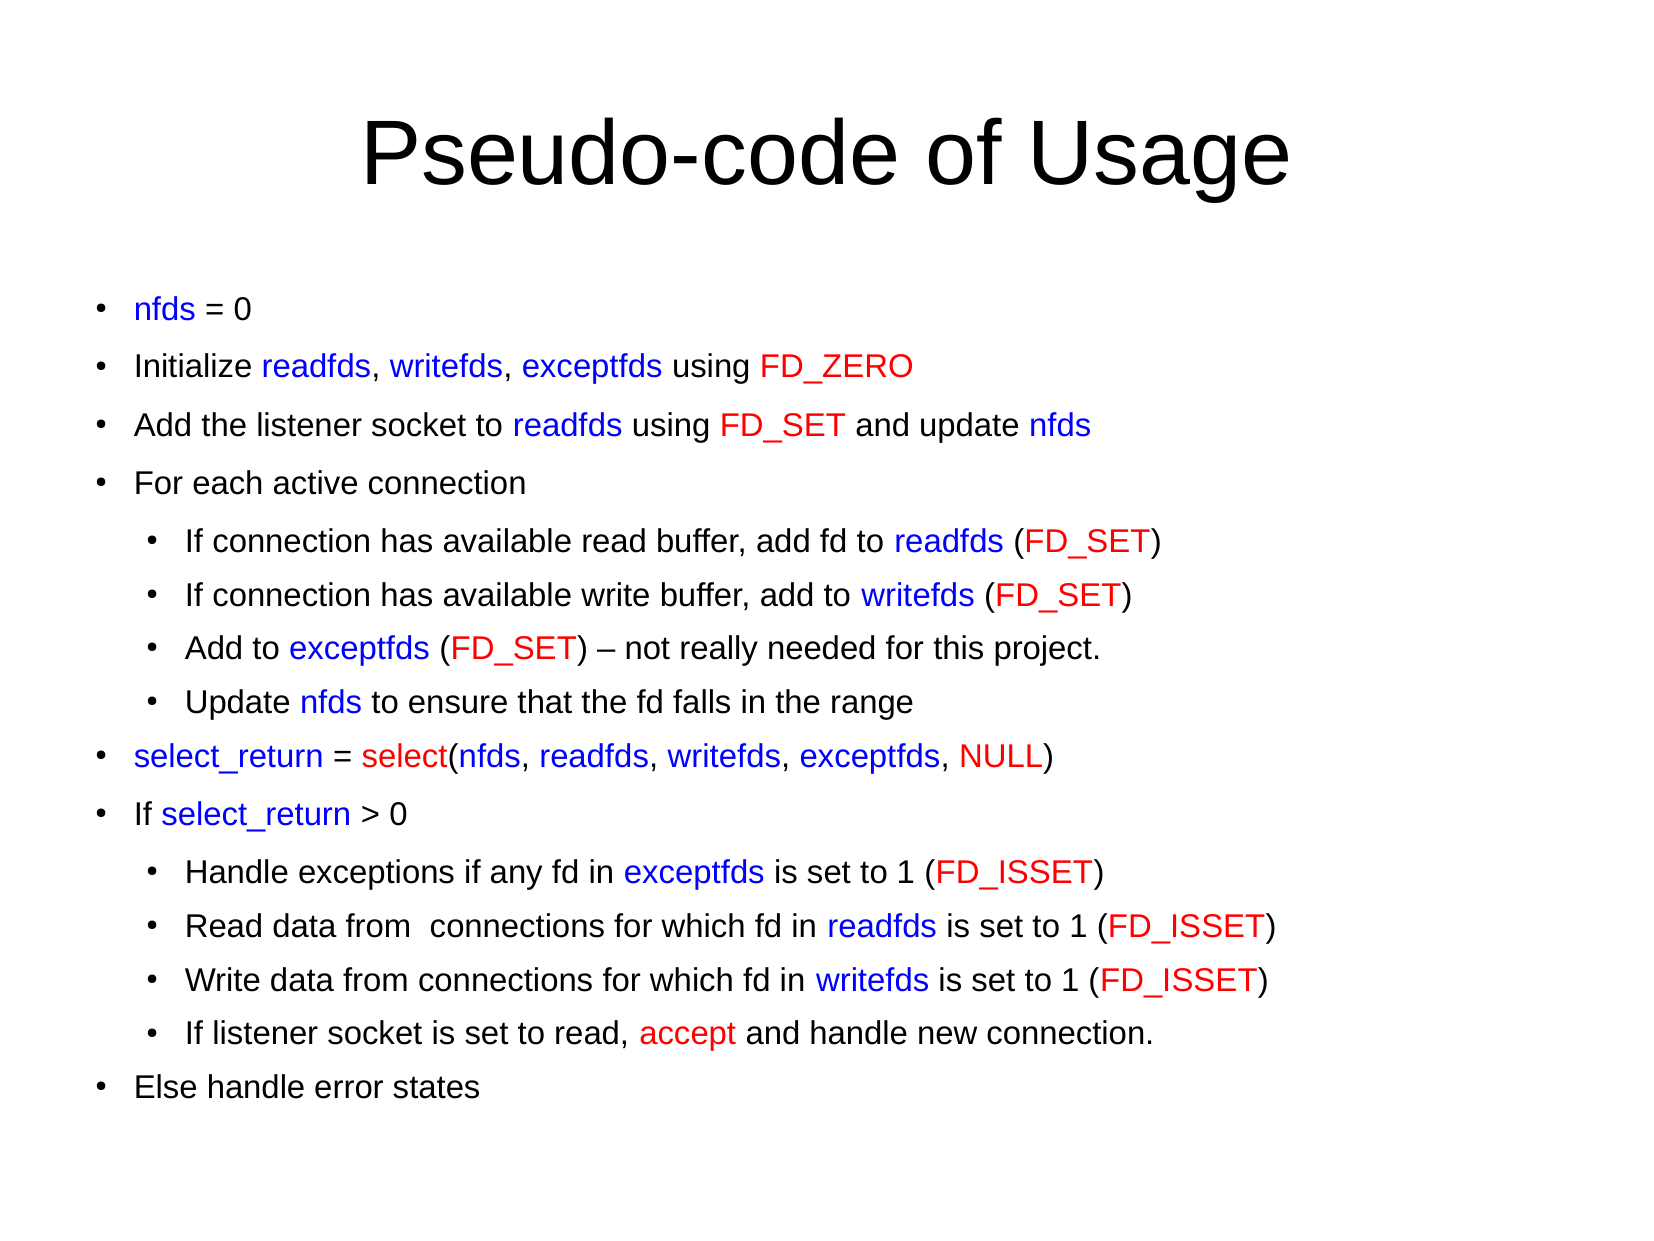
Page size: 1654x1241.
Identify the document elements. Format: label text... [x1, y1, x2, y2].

list nfds = 0 Initialize readfds, writefds, exceptfds using FD_ZERO Add the listener socket to readfds using FD_SET and update nfds For each active connection If connection has available read buffer, add fd to readfds (FD_SET) If connection has available write buffer, add to writefds (FD_SET) Add to exceptfds (FD_SET) – not really needed for this project. Update nfds to ensure that the fd falls in the range select_return = select(nfds, readfds, writefds, exceptfds, NULL) If select_return > 0 Handle exceptions if any fd in exceptfds is set to 1 (FD_ISSET) Read data from connections for which fd in readfds is set to 1 (FD_ISSET) Write data from connections for which fd in writefds is set to 1 (FD_ISSET) If listener socket is set to read, accept and handle new connection. Else handle error states [82, 290, 1571, 1109]
title Pseudo-code of Usage [82, 56, 1571, 250]
